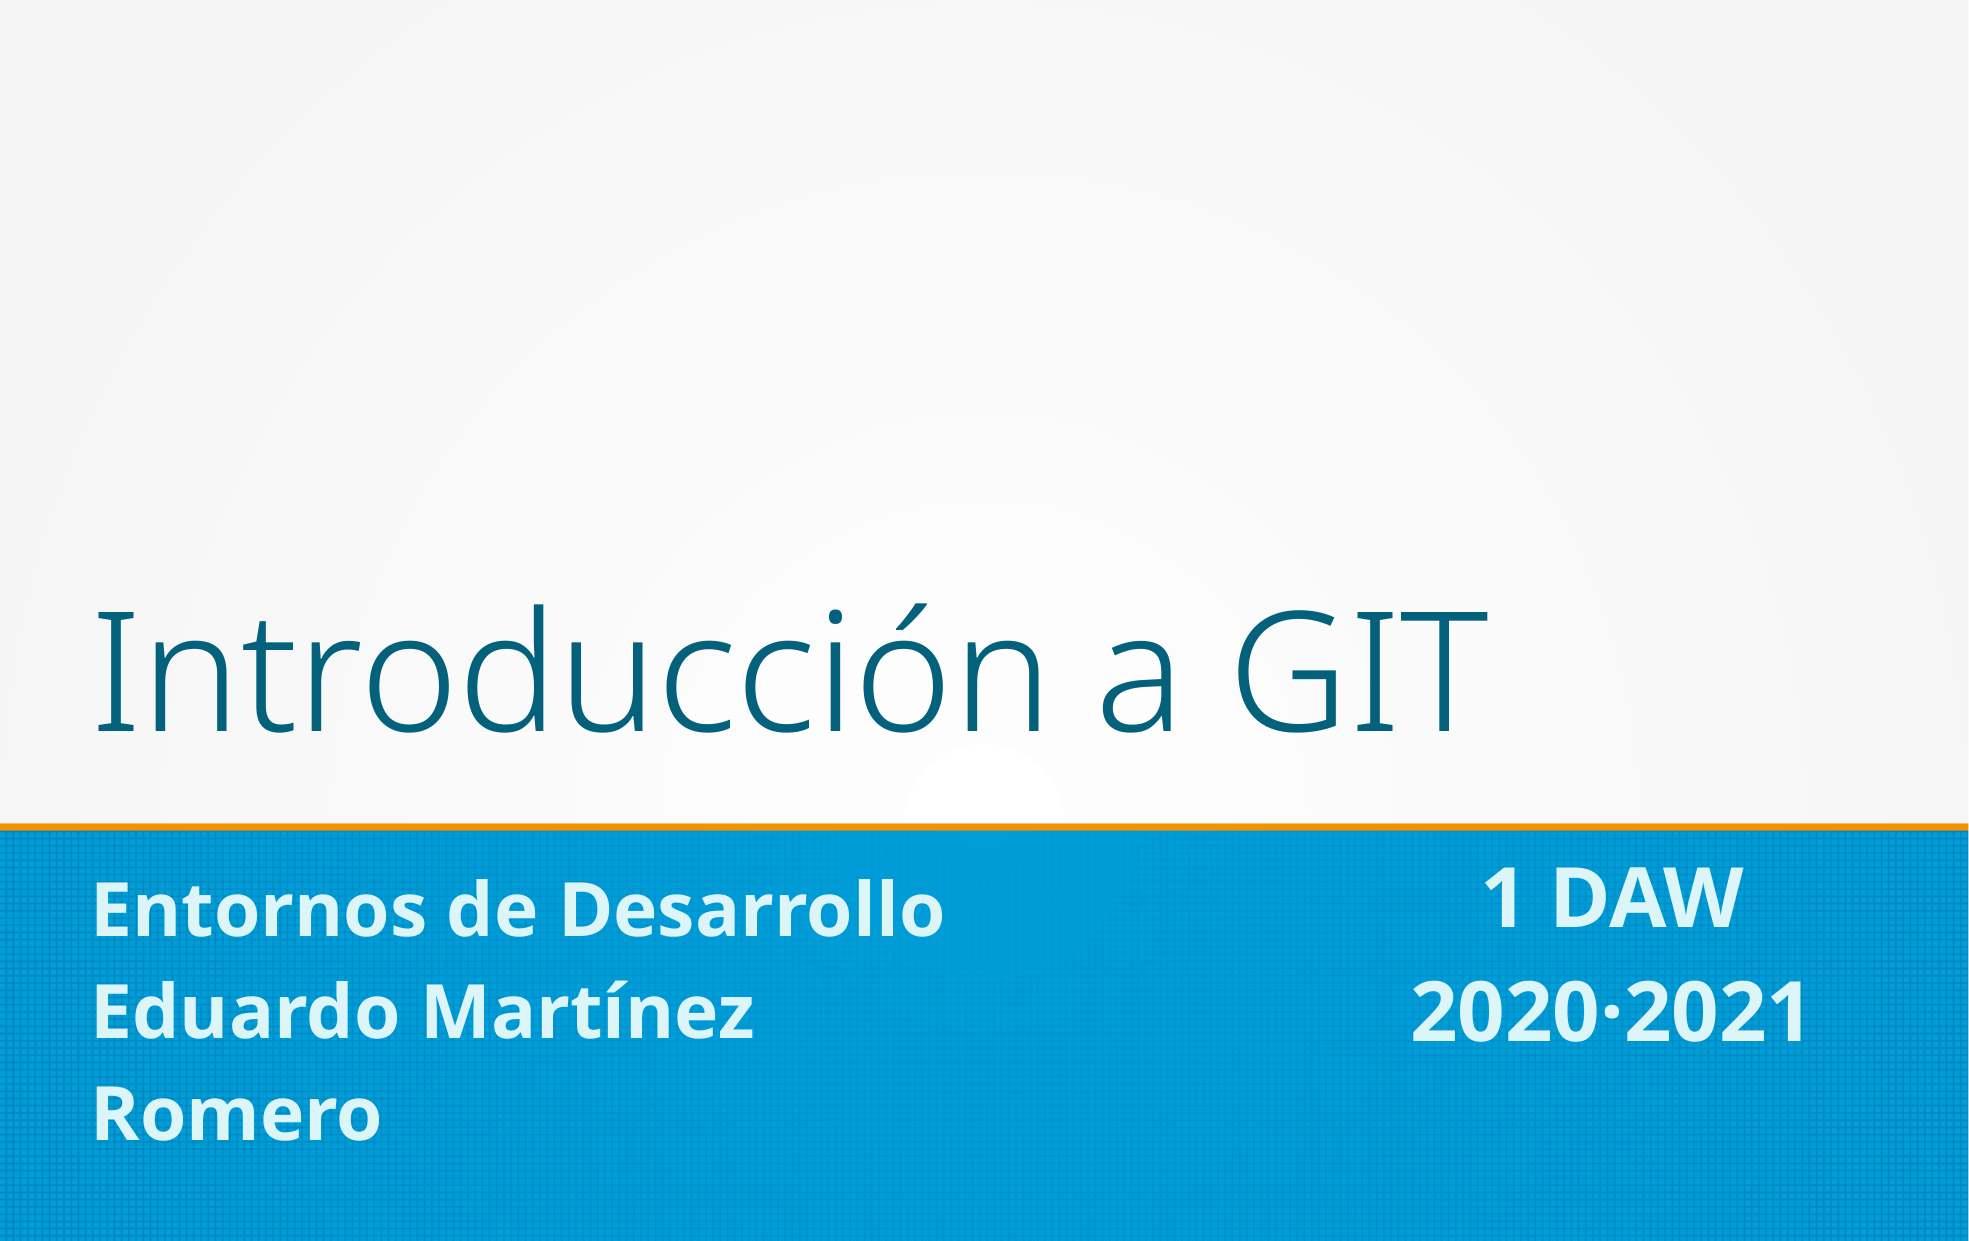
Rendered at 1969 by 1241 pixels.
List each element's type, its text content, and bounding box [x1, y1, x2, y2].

picture [0, 0, 1969, 830]
text_box 1 DAW 2020·2021 [1346, 838, 1878, 1099]
title Introducción a GIT [90, 49, 1862, 781]
subtitle Entornos de Desarrollo Eduardo Martínez Romero [90, 855, 1016, 1111]
